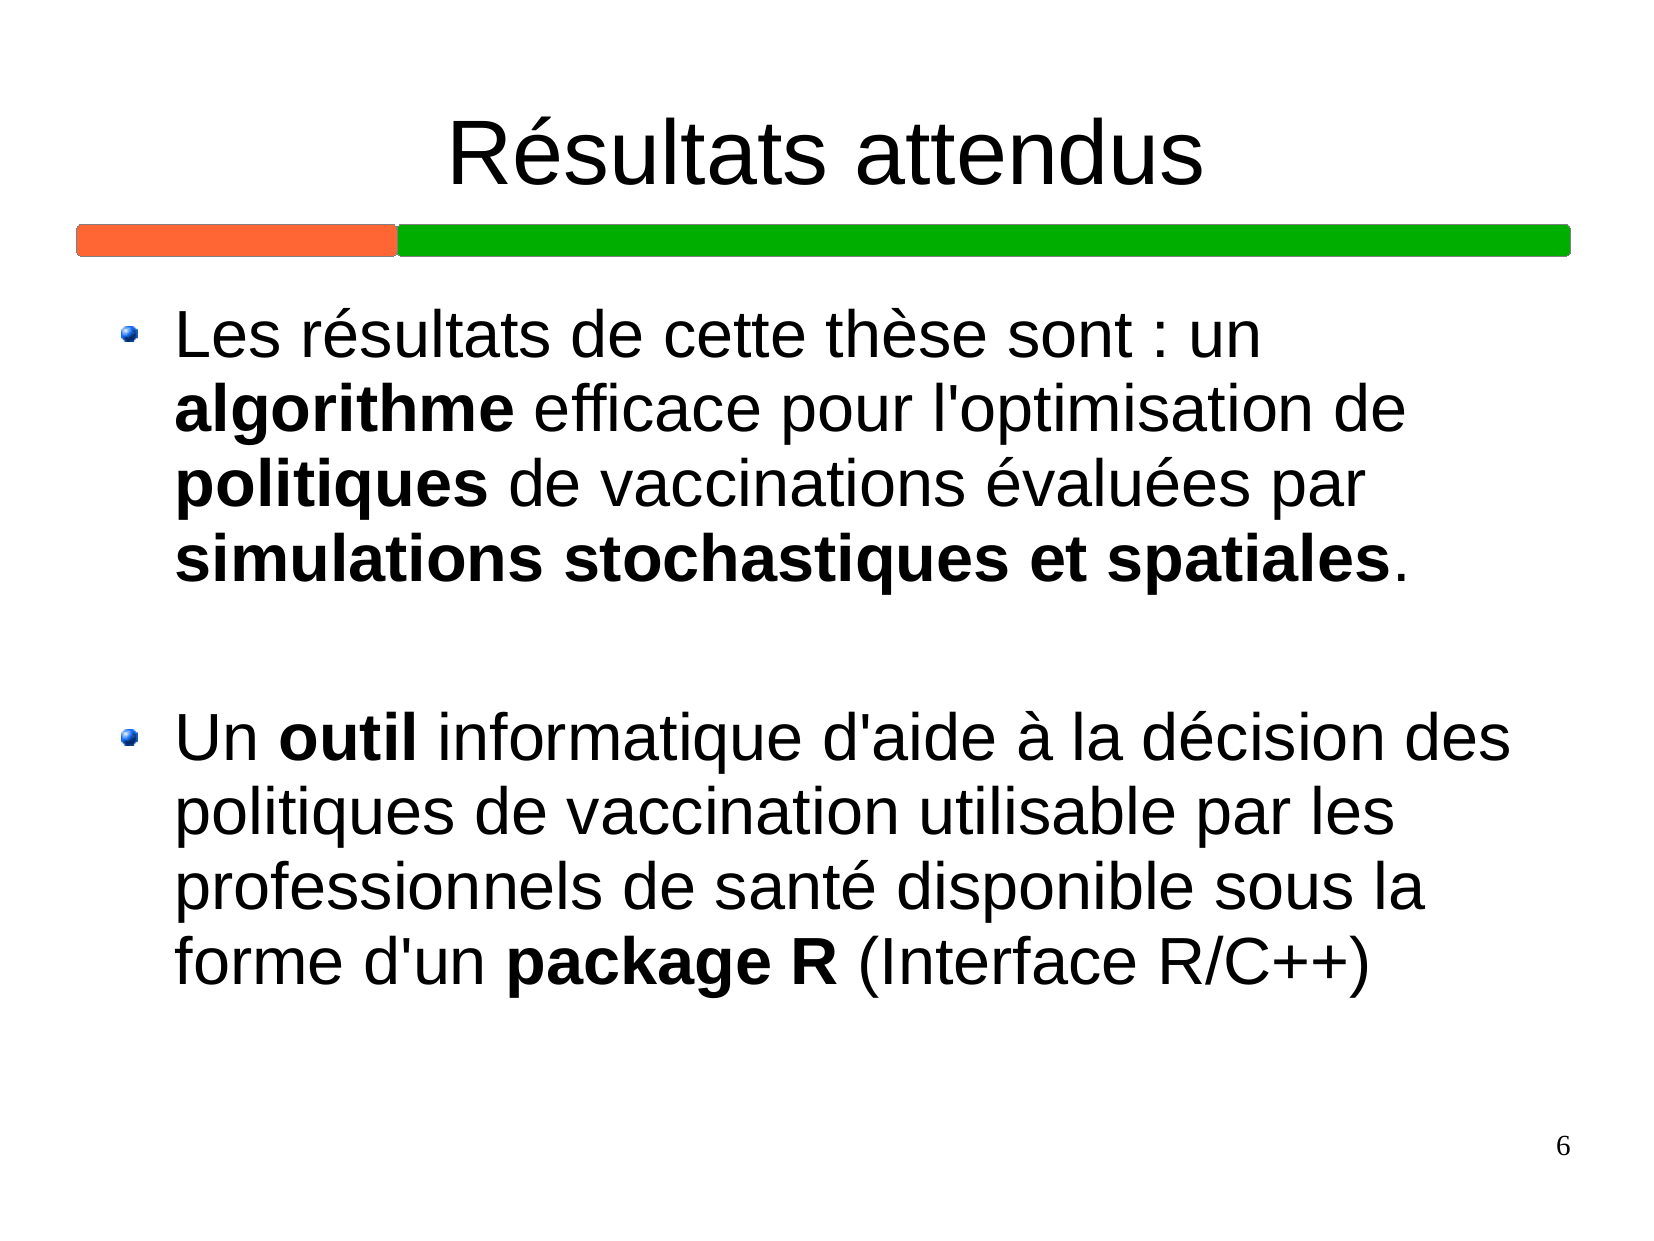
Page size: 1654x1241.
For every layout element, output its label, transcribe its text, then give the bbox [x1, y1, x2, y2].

text_box [76, 224, 1571, 257]
title Résultats attendus [82, 49, 1571, 227]
list Les résultats de cette thèse sont : un algorithme efficace pour l'optimisation de politiques de vaccinations évaluées par simulations stochastiques et spatiales. Un outil informatique d'aide à la décision des politiques de vaccination utilisable par les professionnels de santé disponible sous la forme d'un package R (Interface R/C++) [103, 296, 1560, 1016]
